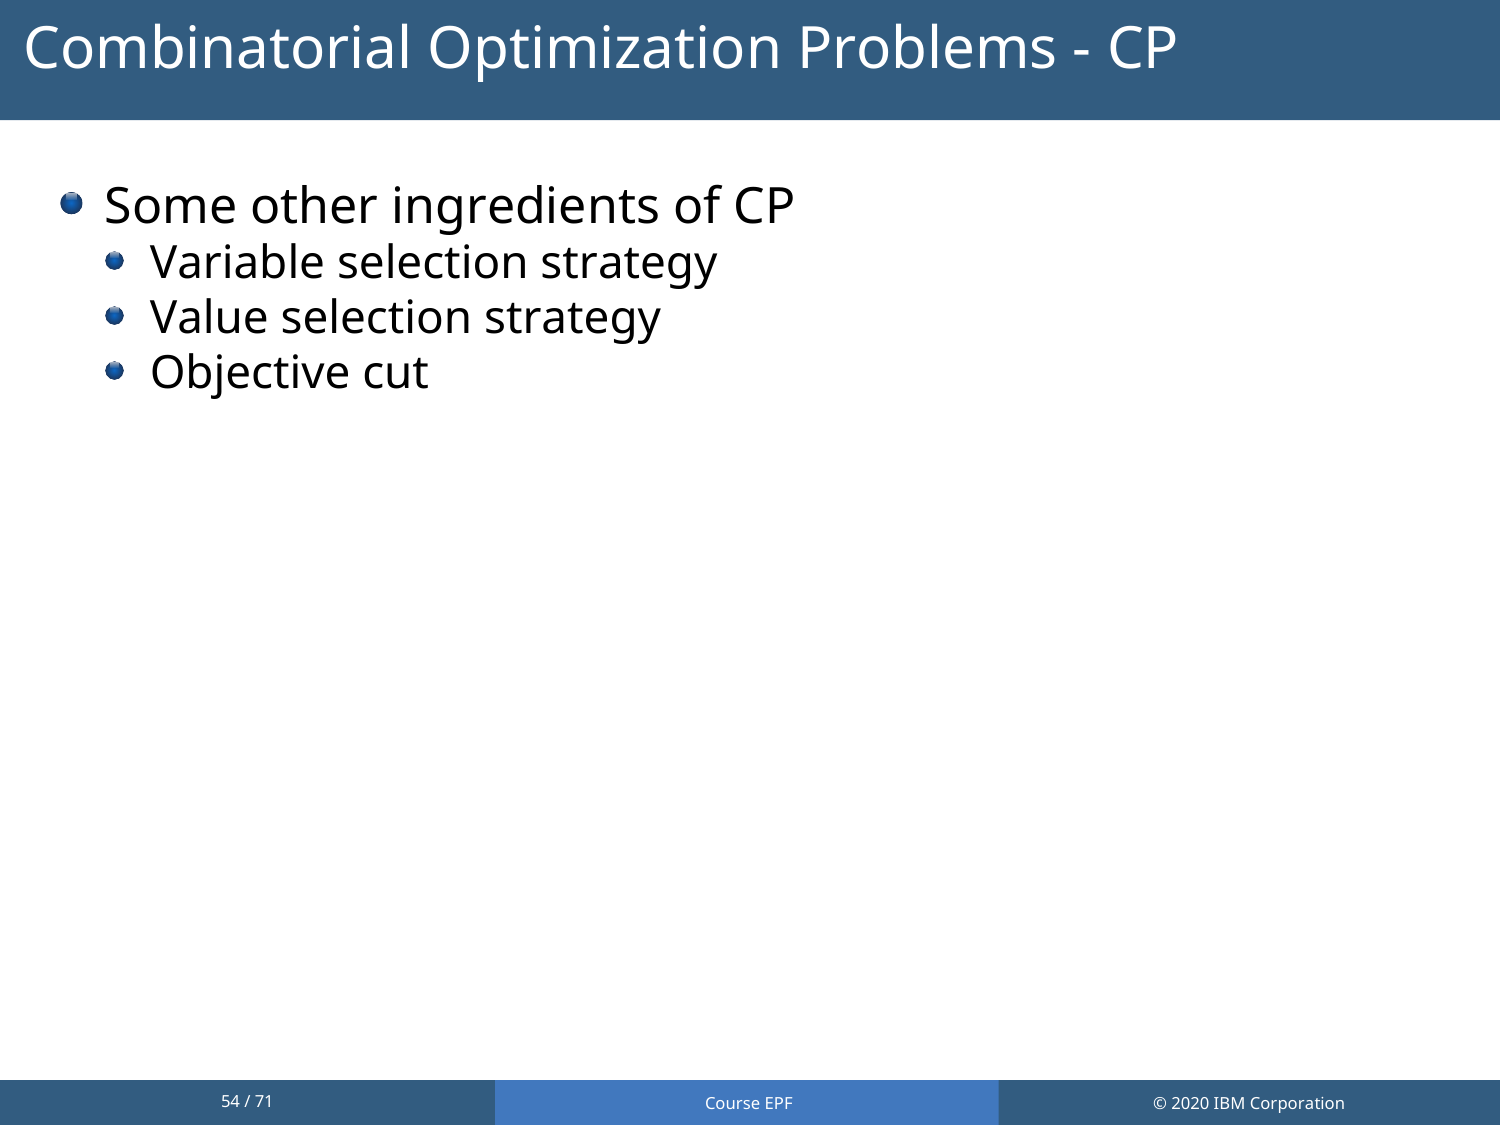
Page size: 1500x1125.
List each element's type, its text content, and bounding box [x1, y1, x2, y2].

list Some other ingredients of CP Variable selection strategy Value selection strategy Objective cut [45, 165, 1441, 1036]
title Combinatorial Optimization Problems - CP [0, 0, 1500, 121]
